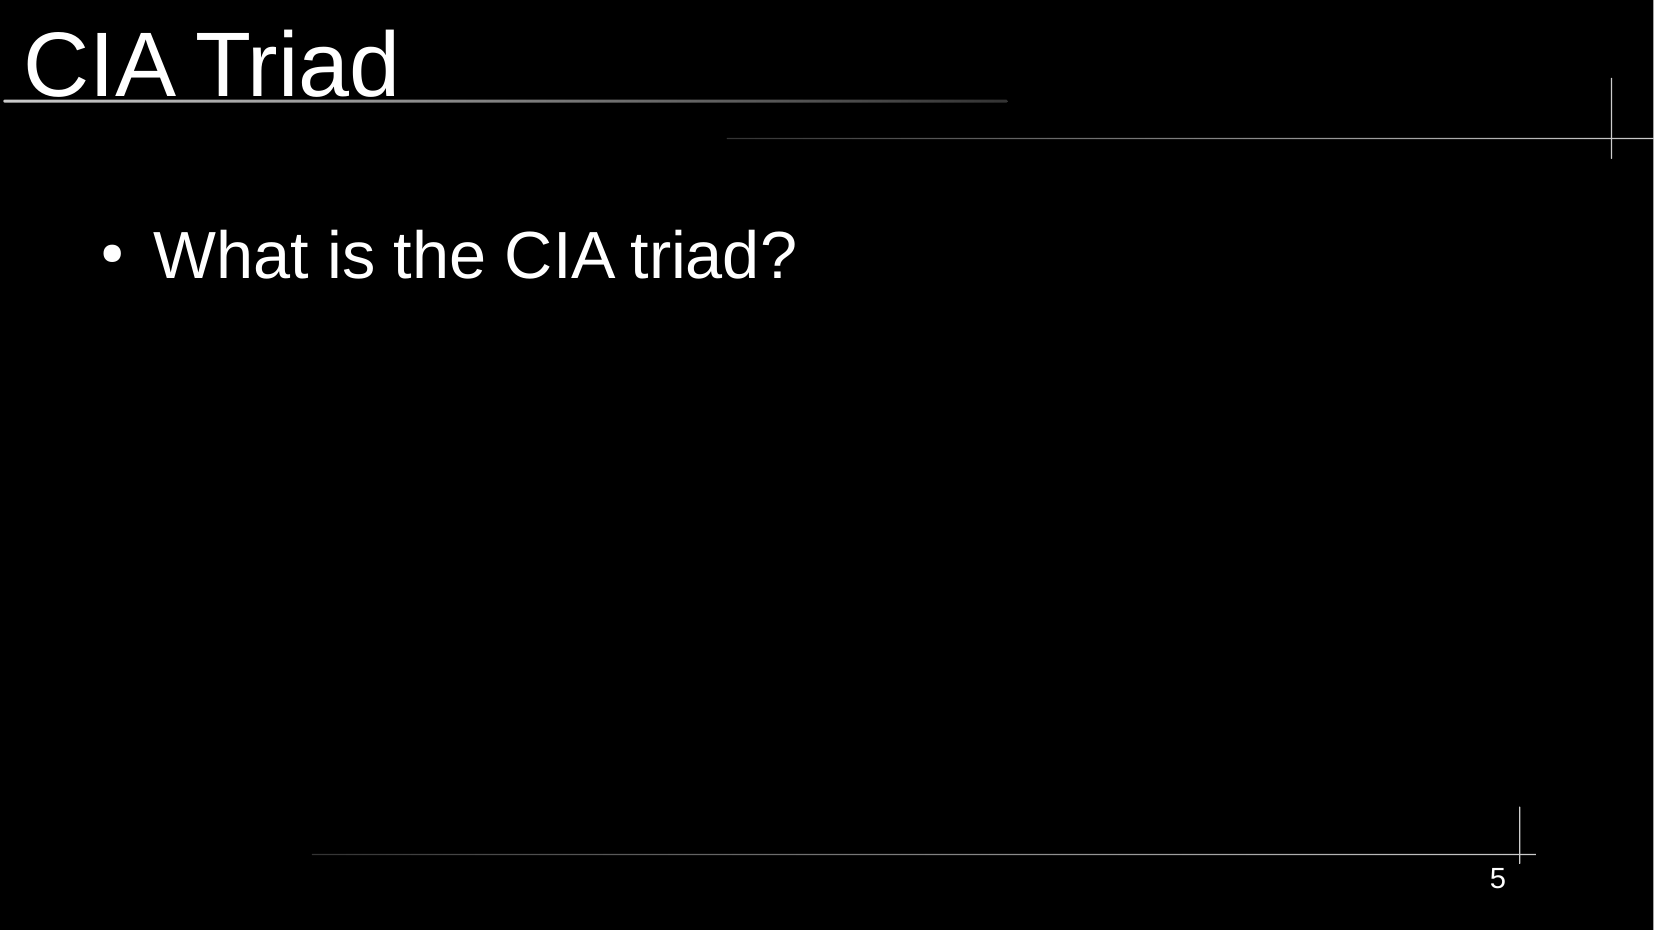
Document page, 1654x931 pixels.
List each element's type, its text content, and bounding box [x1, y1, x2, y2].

title CIA Triad [23, 11, 1589, 119]
list What is the CIA triad? [82, 217, 1571, 863]
